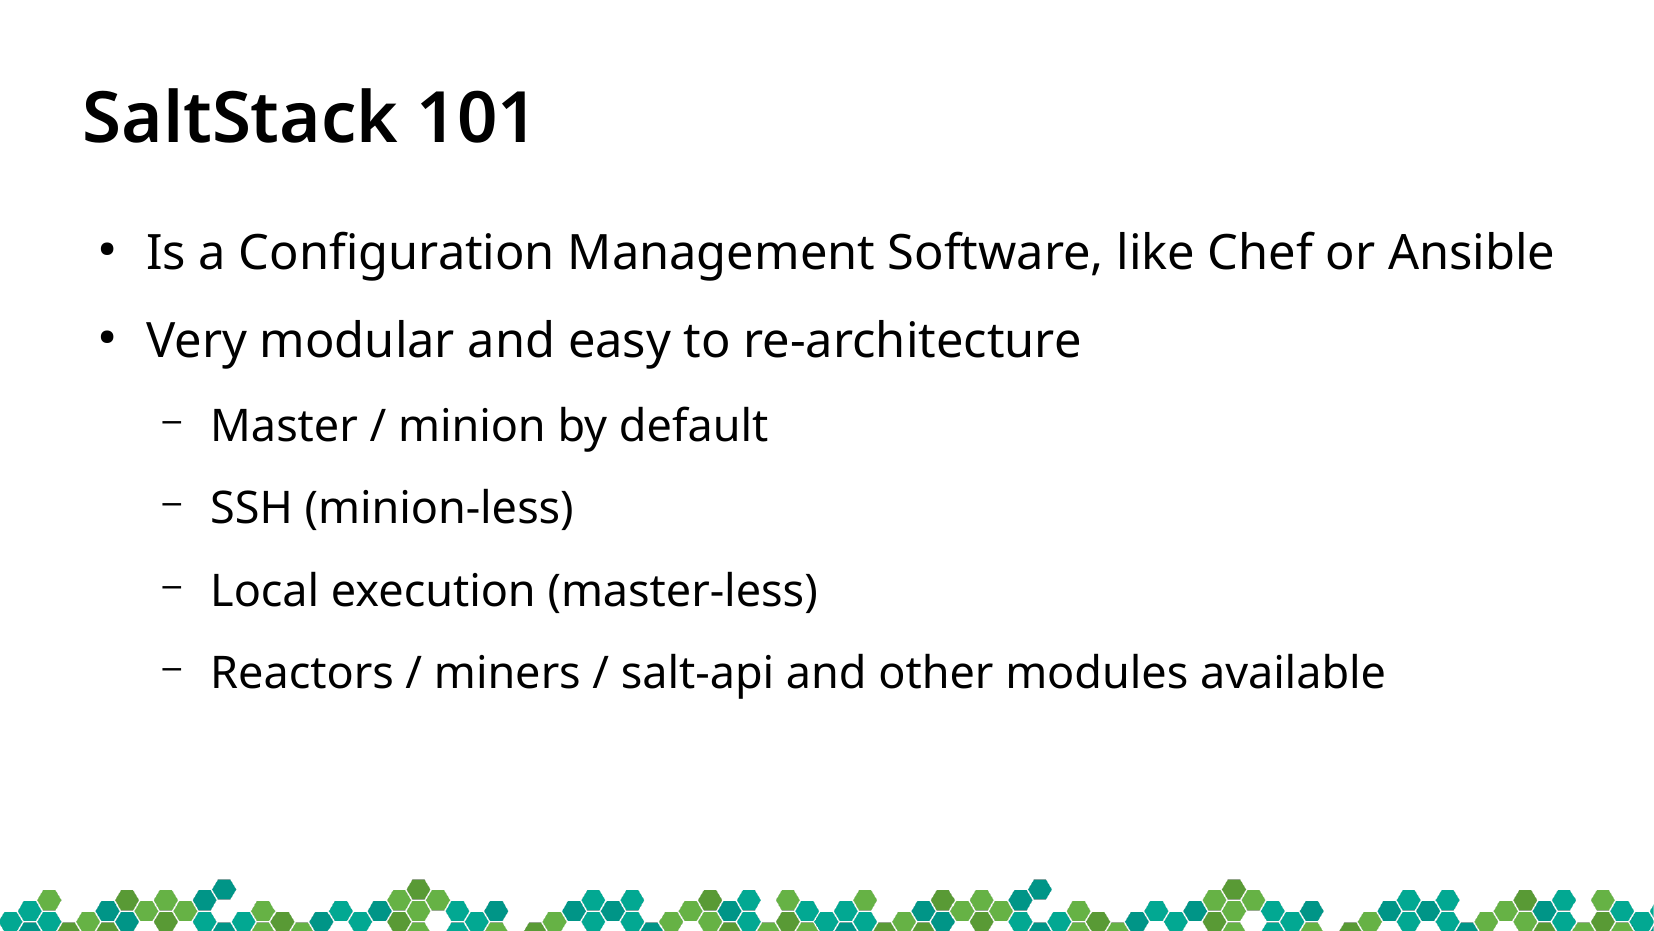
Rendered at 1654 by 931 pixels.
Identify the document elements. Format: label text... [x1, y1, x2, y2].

list Is a Configuration Management Software, like Chef or Ansible Very modular and easy to re-architecture Master / minion by default SSH (minion-less) Local execution (master-less) Reactors / miners / salt-api and other modules available [82, 217, 1571, 758]
picture [0, 871, 1654, 931]
title SaltStack 101 [82, 37, 1571, 193]
